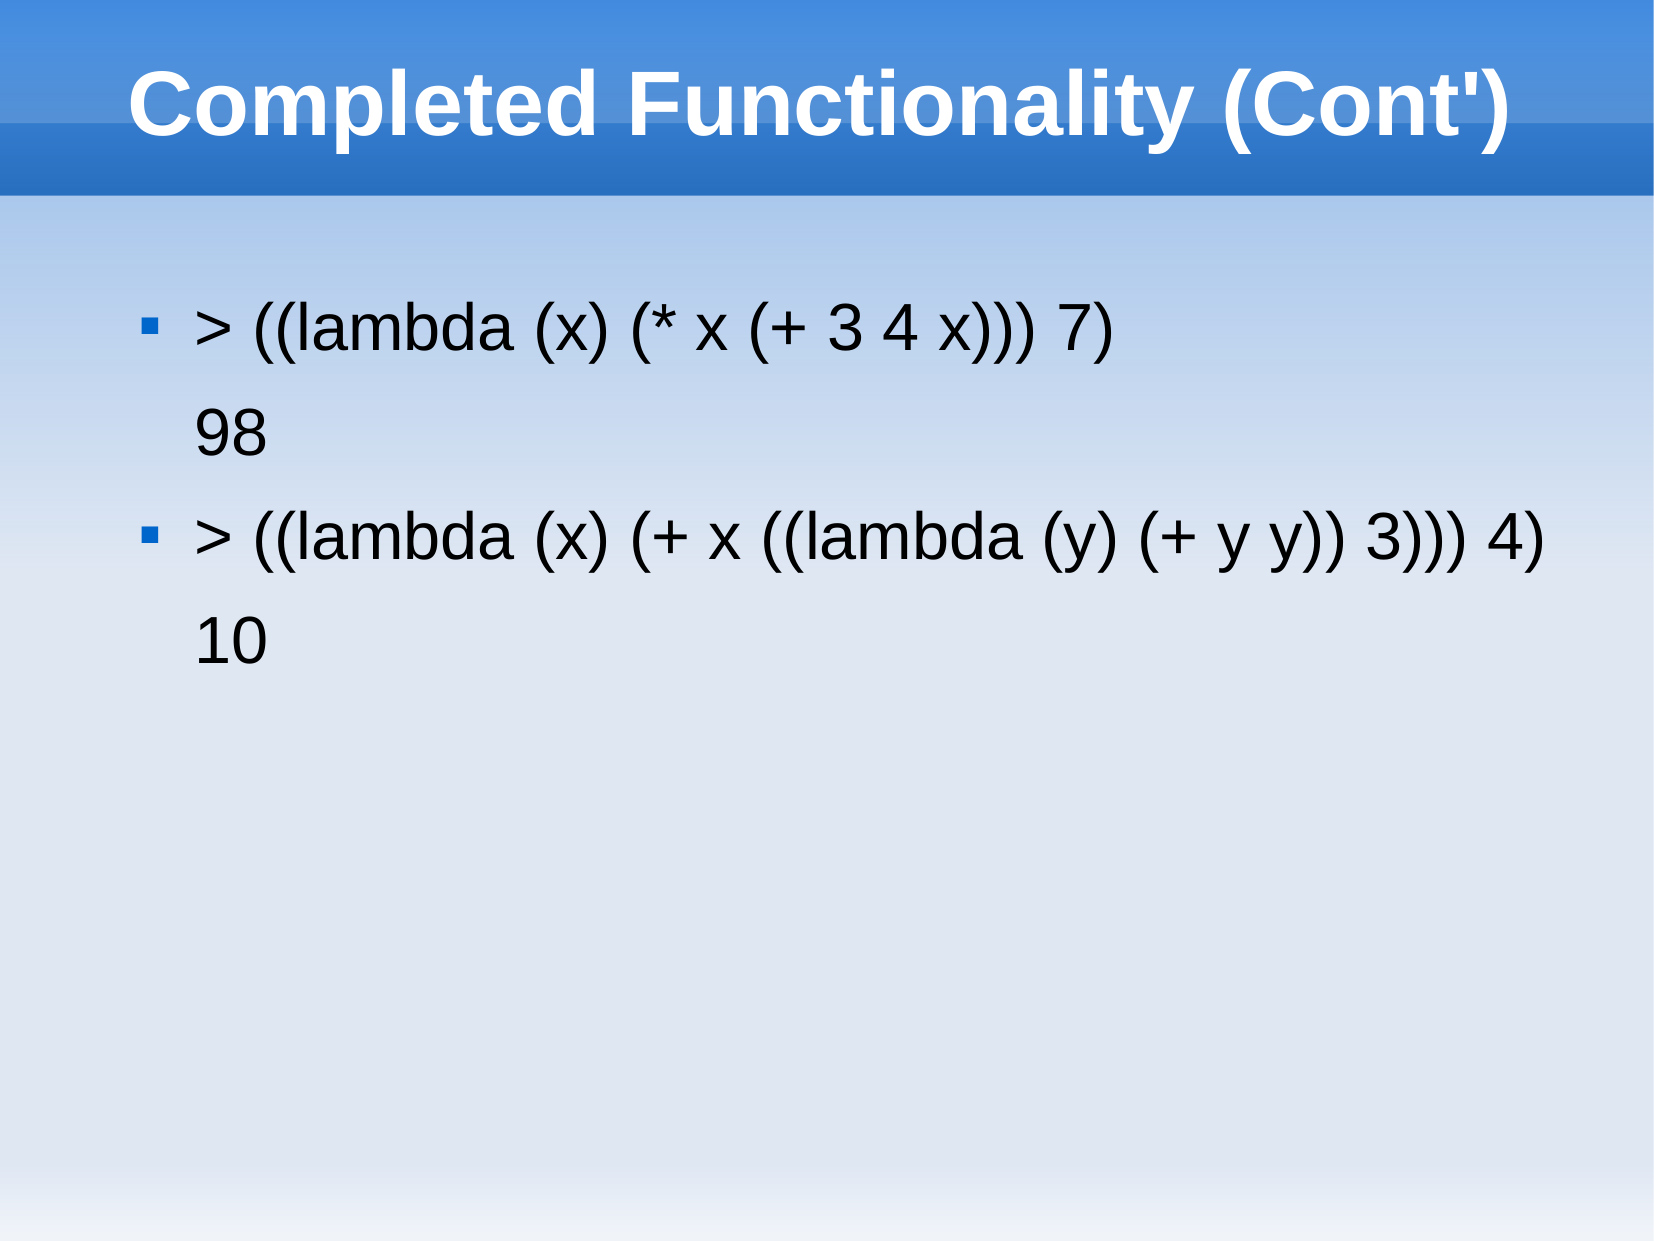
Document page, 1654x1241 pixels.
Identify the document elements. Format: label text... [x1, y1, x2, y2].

list > ((lambda (x) (* x (+ 3 4 x))) 7) 98 > ((lambda (x) (+ x ((lambda (y) (+ y y)) 3))) 4) 10 [124, 290, 1613, 1094]
picture [0, 0, 1654, 1241]
title Completed Functionality (Cont') [76, 7, 1565, 200]
